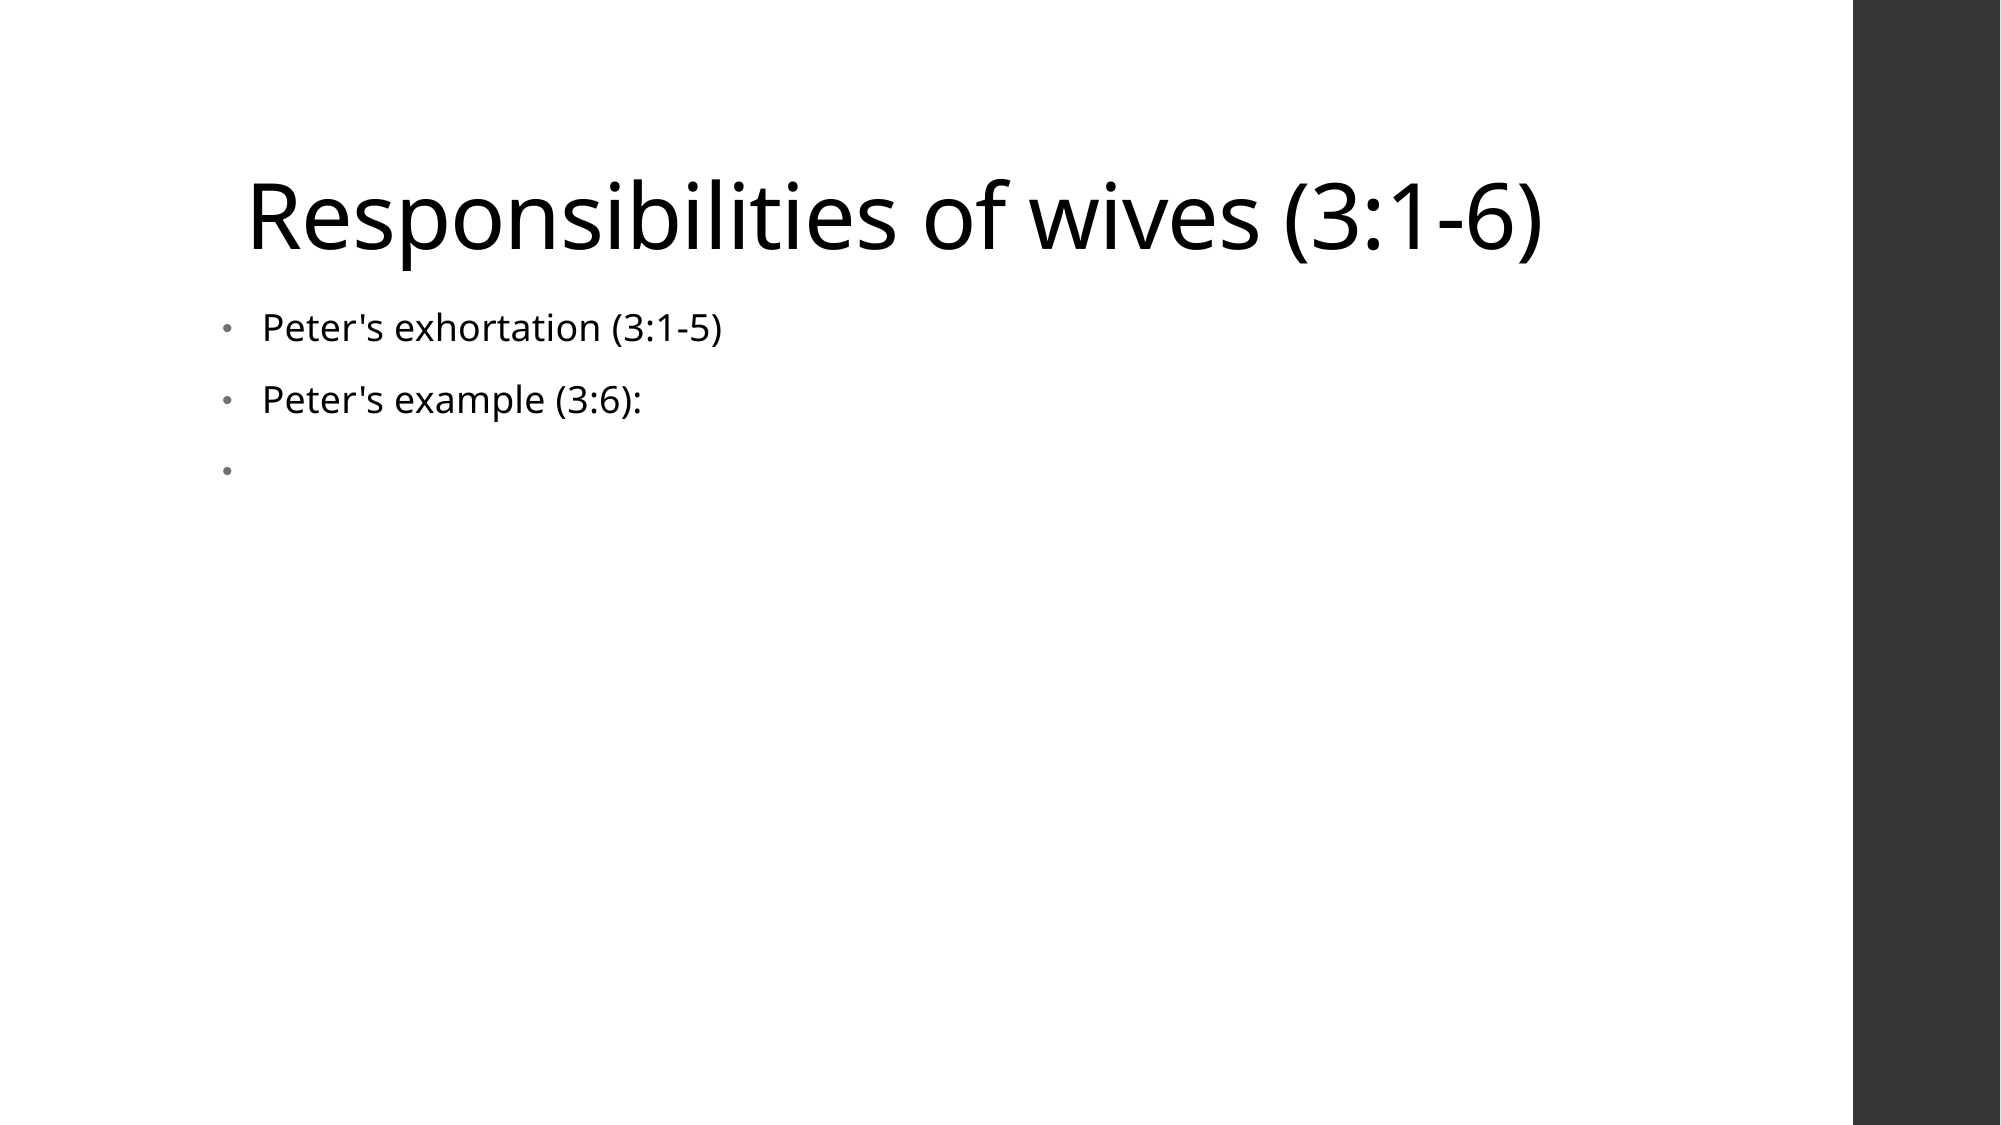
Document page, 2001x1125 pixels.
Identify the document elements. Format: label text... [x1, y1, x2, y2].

list Peter's exhortation (3:1-5) Peter's example (3:6): [206, 299, 1617, 1014]
title Responsibilities of wives (3:1-6) [206, 60, 1797, 278]
